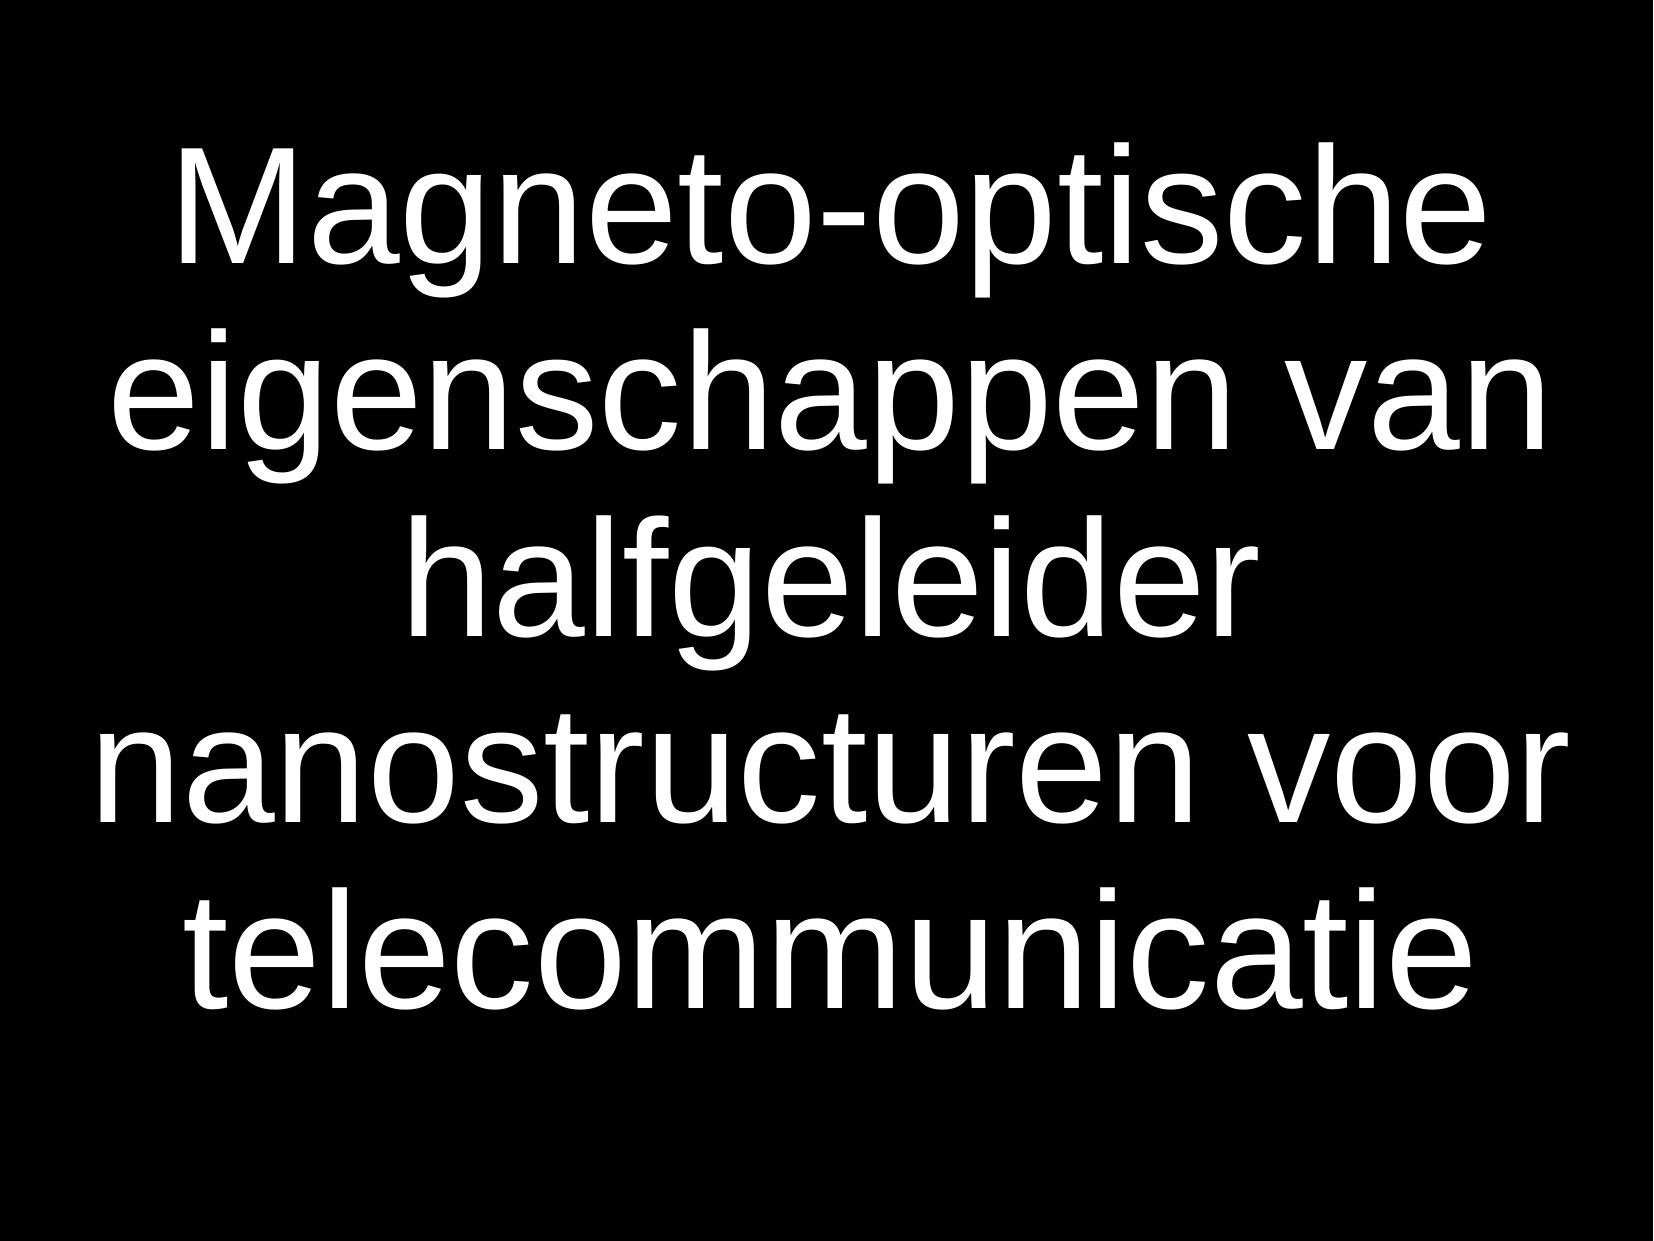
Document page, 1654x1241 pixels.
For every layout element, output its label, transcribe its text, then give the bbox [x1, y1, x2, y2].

title Magneto-optische eigenschappen van halfgeleider nanostructuren voor telecommunicatie [87, 112, 1576, 1044]
